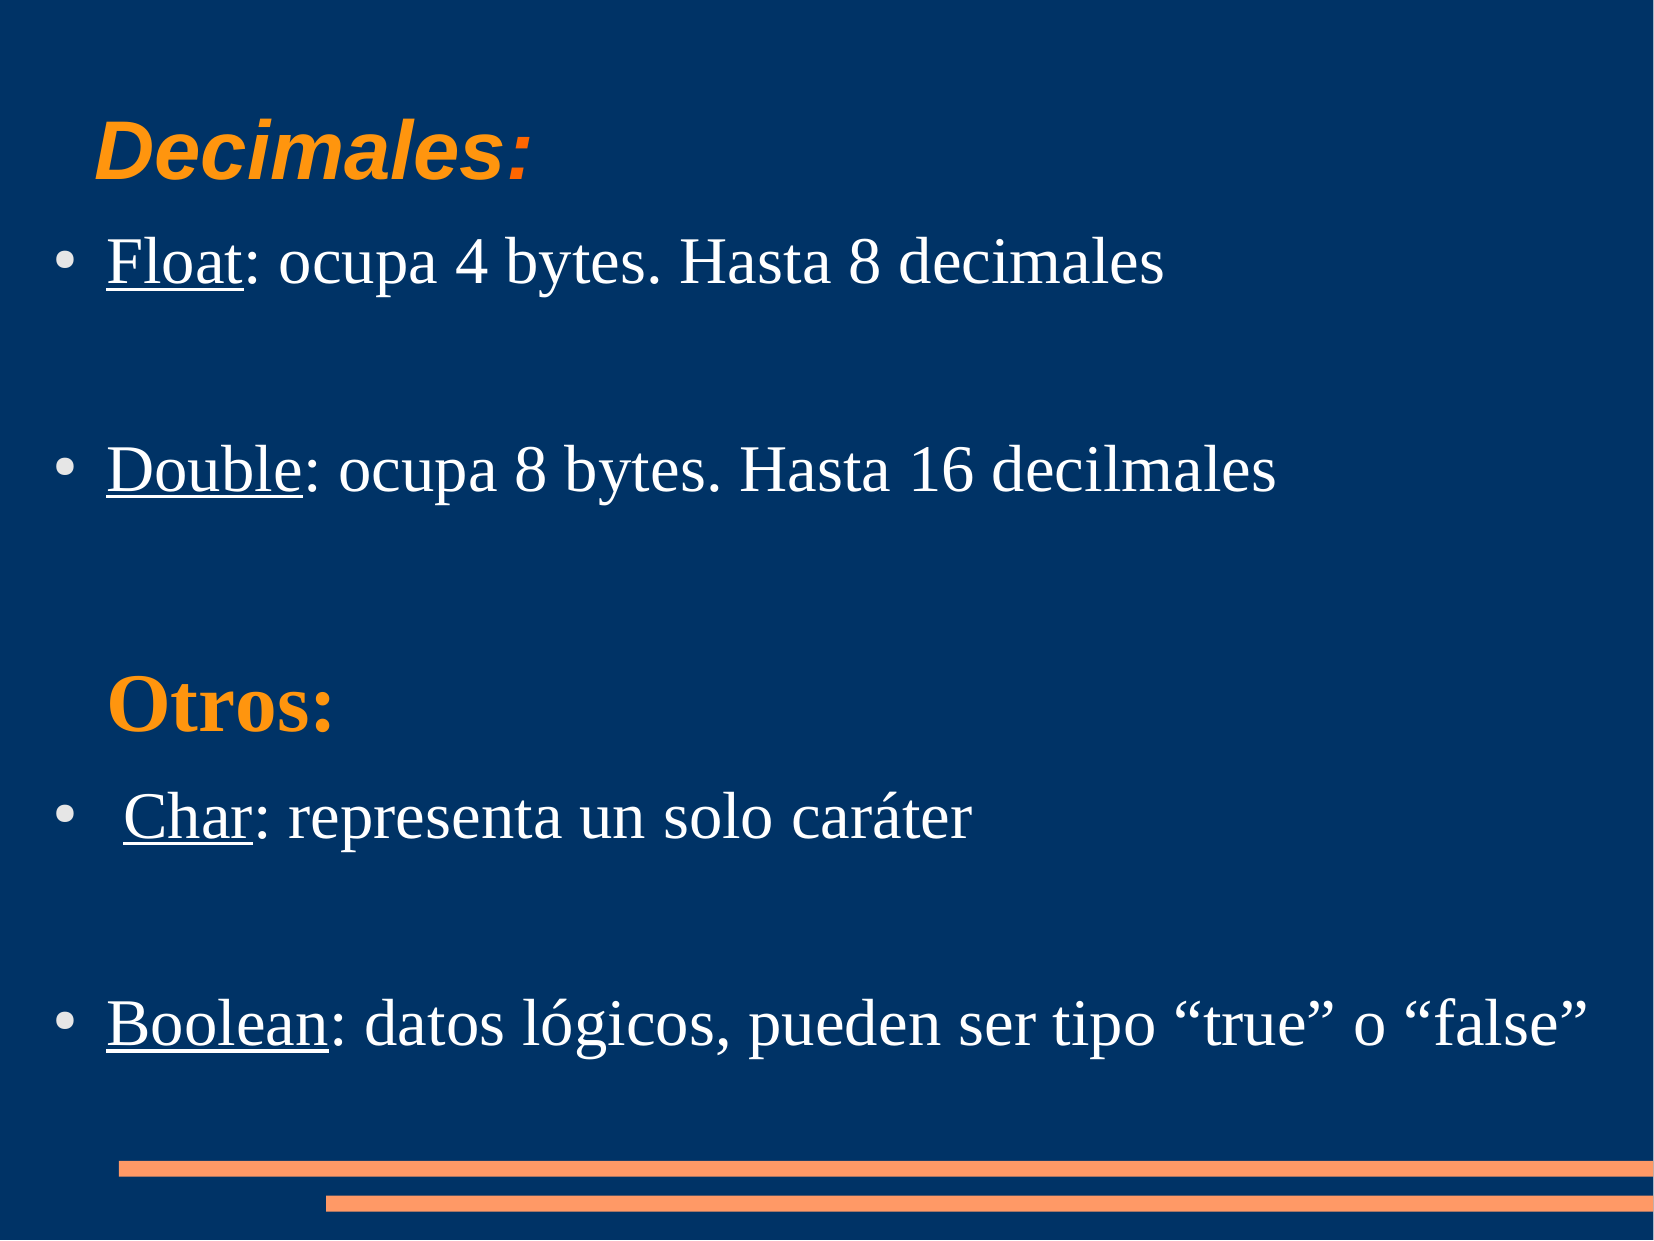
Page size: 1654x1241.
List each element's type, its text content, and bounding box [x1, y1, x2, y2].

list Float: ocupa 4 bytes. Hasta 8 decimales Double: ocupa 8 bytes. Hasta 16 decilmales Otros: Char: representa un solo caráter Boolean: datos lógicos, pueden ser tipo “true” o “false” [35, 224, 1619, 1132]
title Decimales: [94, 47, 1507, 224]
